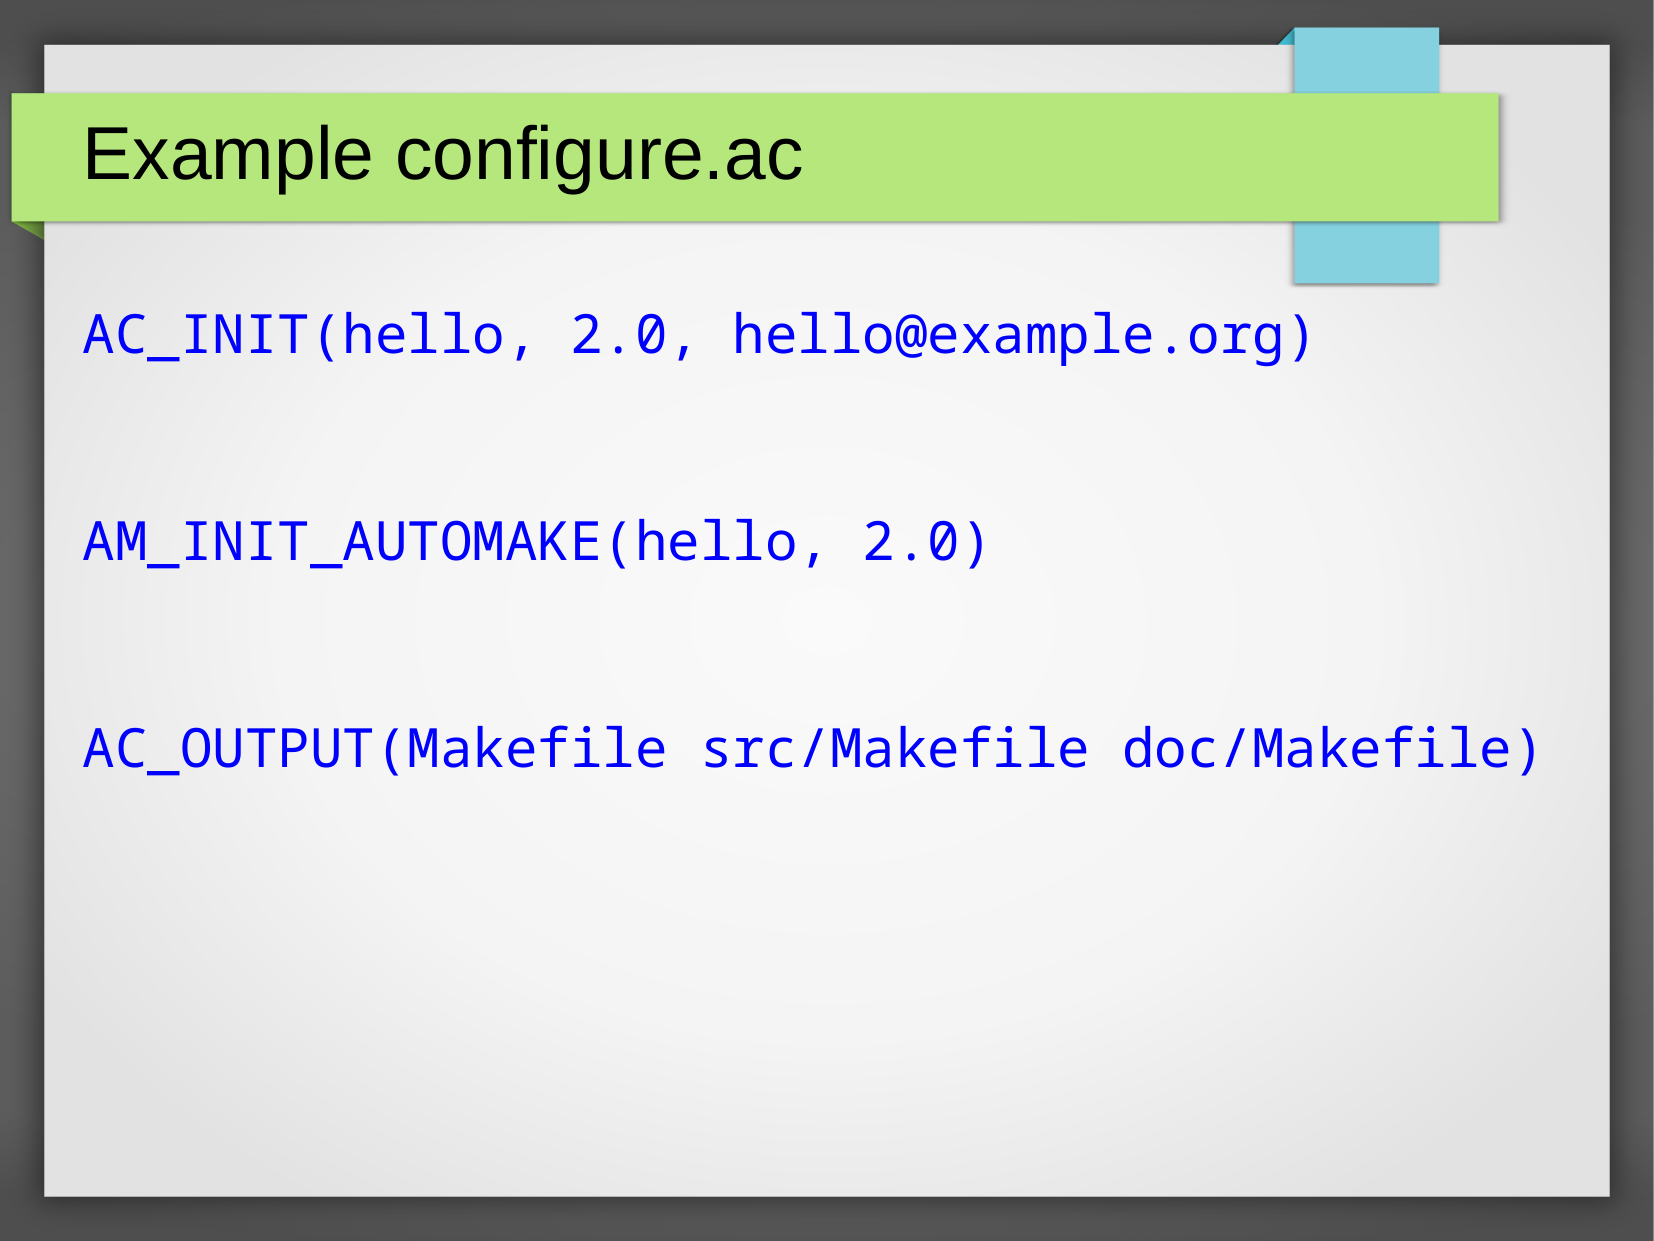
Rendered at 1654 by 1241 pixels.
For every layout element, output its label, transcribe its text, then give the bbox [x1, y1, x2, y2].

picture [0, 0, 1654, 1241]
title Example configure.ac [82, 94, 1264, 213]
list AC_INIT(hello, 2.0, hello@example.org) AM_INIT_AUTOMAKE(hello, 2.0) AC_OUTPUT(Makefile src/Makefile doc/Makefile) [82, 295, 1571, 1123]
